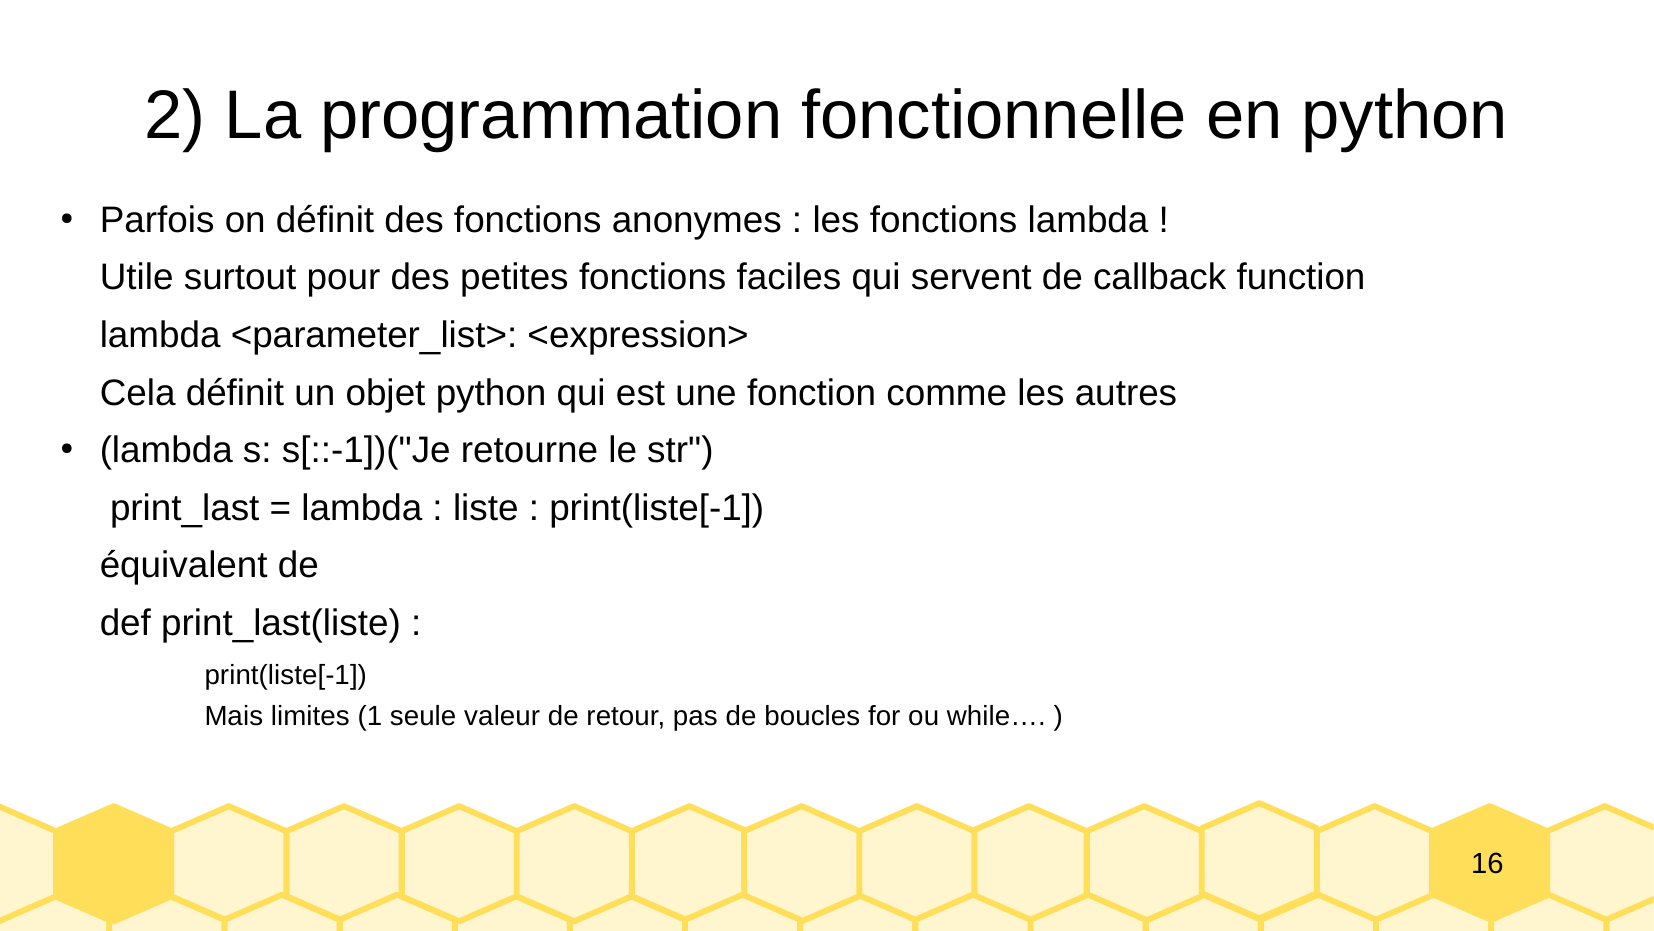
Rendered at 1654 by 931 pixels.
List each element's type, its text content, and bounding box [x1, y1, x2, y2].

title 2) La programmation fonctionnelle en python [82, 37, 1571, 193]
list Parfois on définit des fonctions anonymes : les fonctions lambda ! Utile surtout pour des petites fonctions faciles qui servent de callback function lambda <parameter_list>: <expression> Cela définit un objet python qui est une fonction comme les autres (lambda s: s[::-1])("Je retourne le str") print_last = lambda : liste : print(liste[-1]) équivalent de def print_last(liste) : print(liste[-1]) Mais limites (1 seule valeur de retour, pas de boucles for ou while…. ) [47, 198, 1625, 739]
